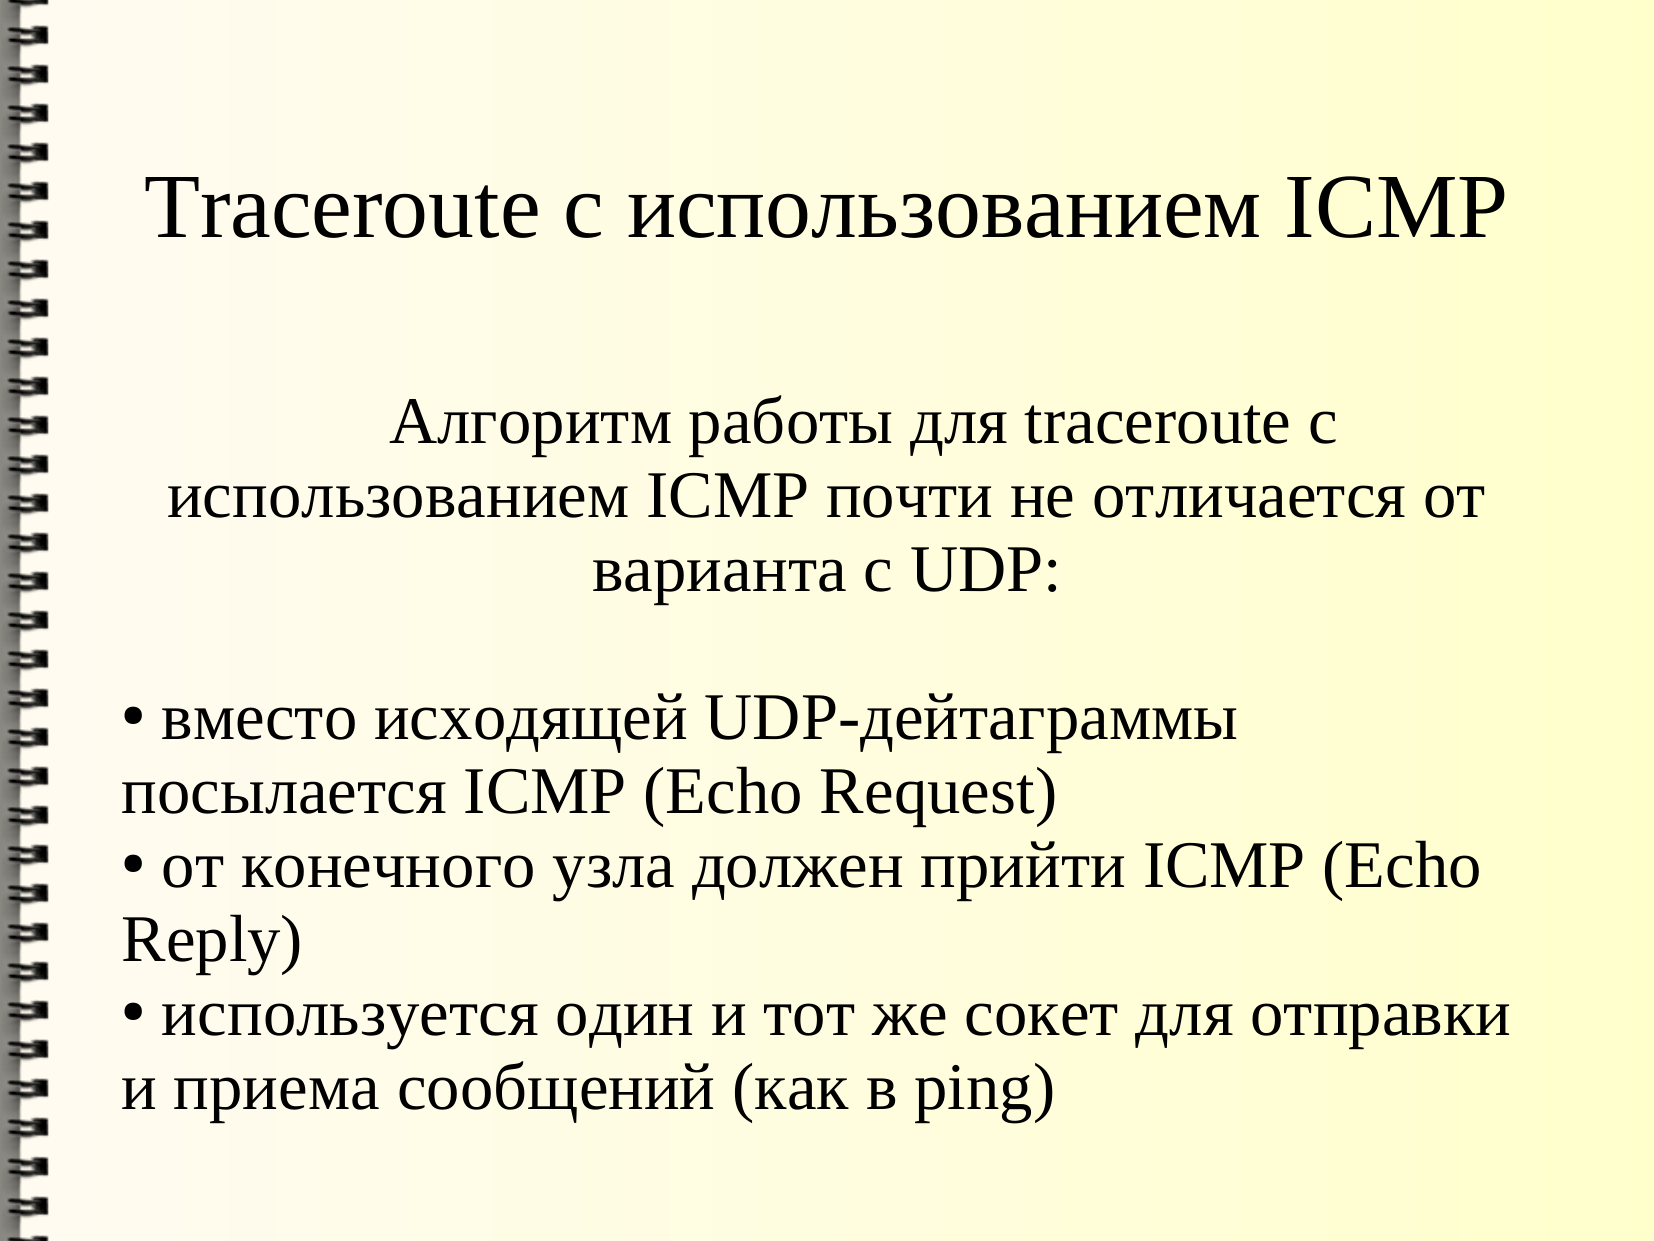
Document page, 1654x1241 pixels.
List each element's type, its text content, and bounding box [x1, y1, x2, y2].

subtitle Алгоритм работы для traceroute с использованием ICMP почти не отличается от варианта с UDP: вместо исходящей UDP-дейтаграммы посылается ICMP (Echo Request) от конечного узла должен прийти ICMP (Echo Reply) используется один и тот же сокет для отправки и приема сообщений (как в ping) [121, 344, 1534, 1164]
title Traceroute с использованием ICMP [121, 110, 1534, 303]
picture [0, 0, 1654, 1241]
